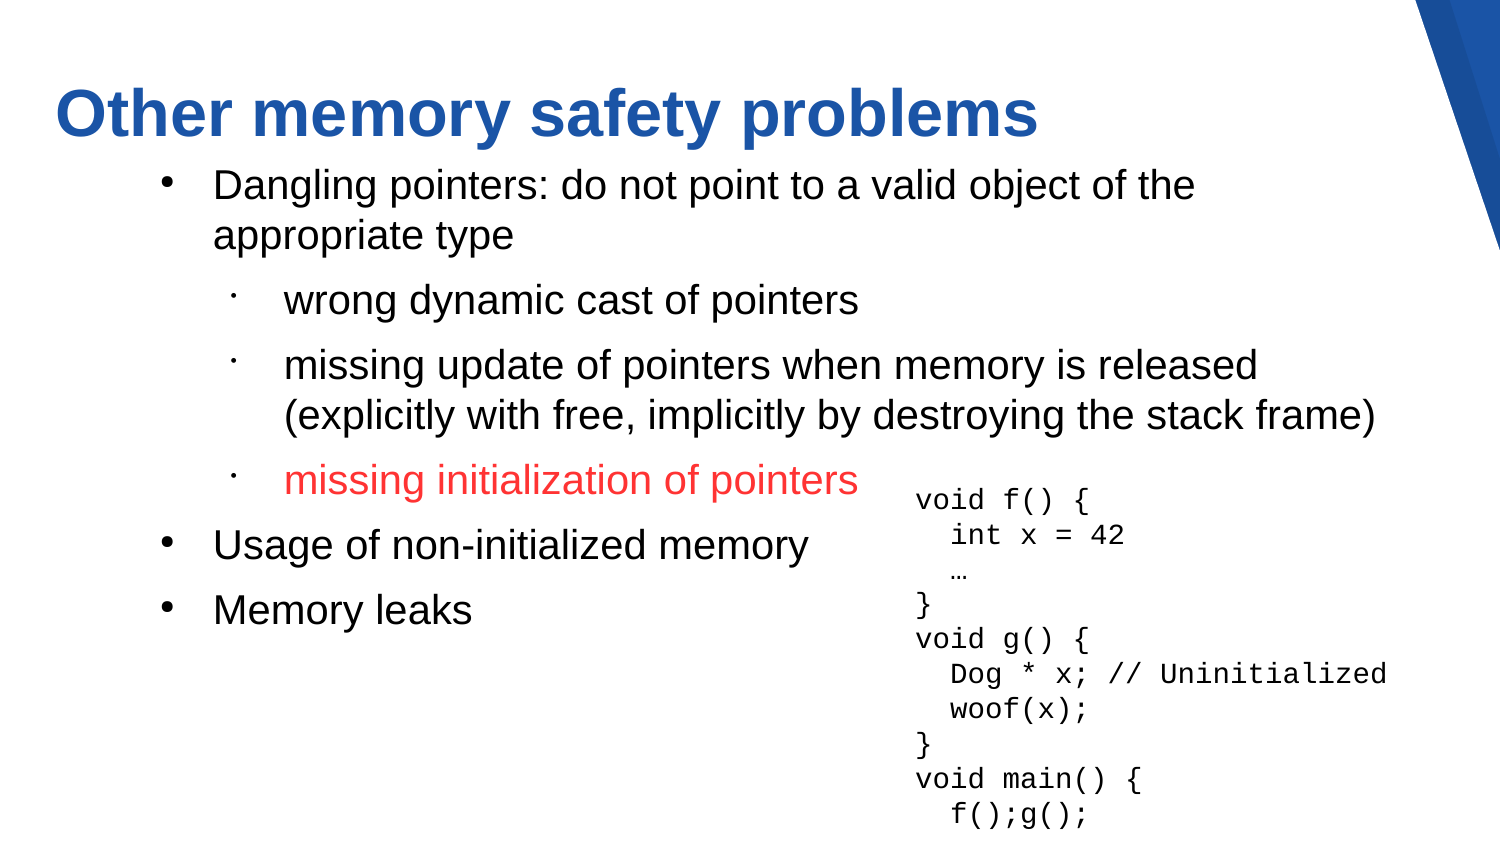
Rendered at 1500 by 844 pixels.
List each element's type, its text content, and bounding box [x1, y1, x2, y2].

list void f() { int x = 42 … } void g() { Dog * x; // Uninitialized woof(x); } void main() { f();g(); [900, 465, 1500, 844]
title Other memory safety problems [40, 97, 1306, 166]
list Dangling pointers: do not point to a valid object of the appropriate type wrong dynamic cast of pointers missing update of pointers when memory is released (explicitly with free, implicitly by destroying the stack frame) missing initialization of pointers Usage of non-initialized memory Memory leaks [127, 142, 1411, 643]
